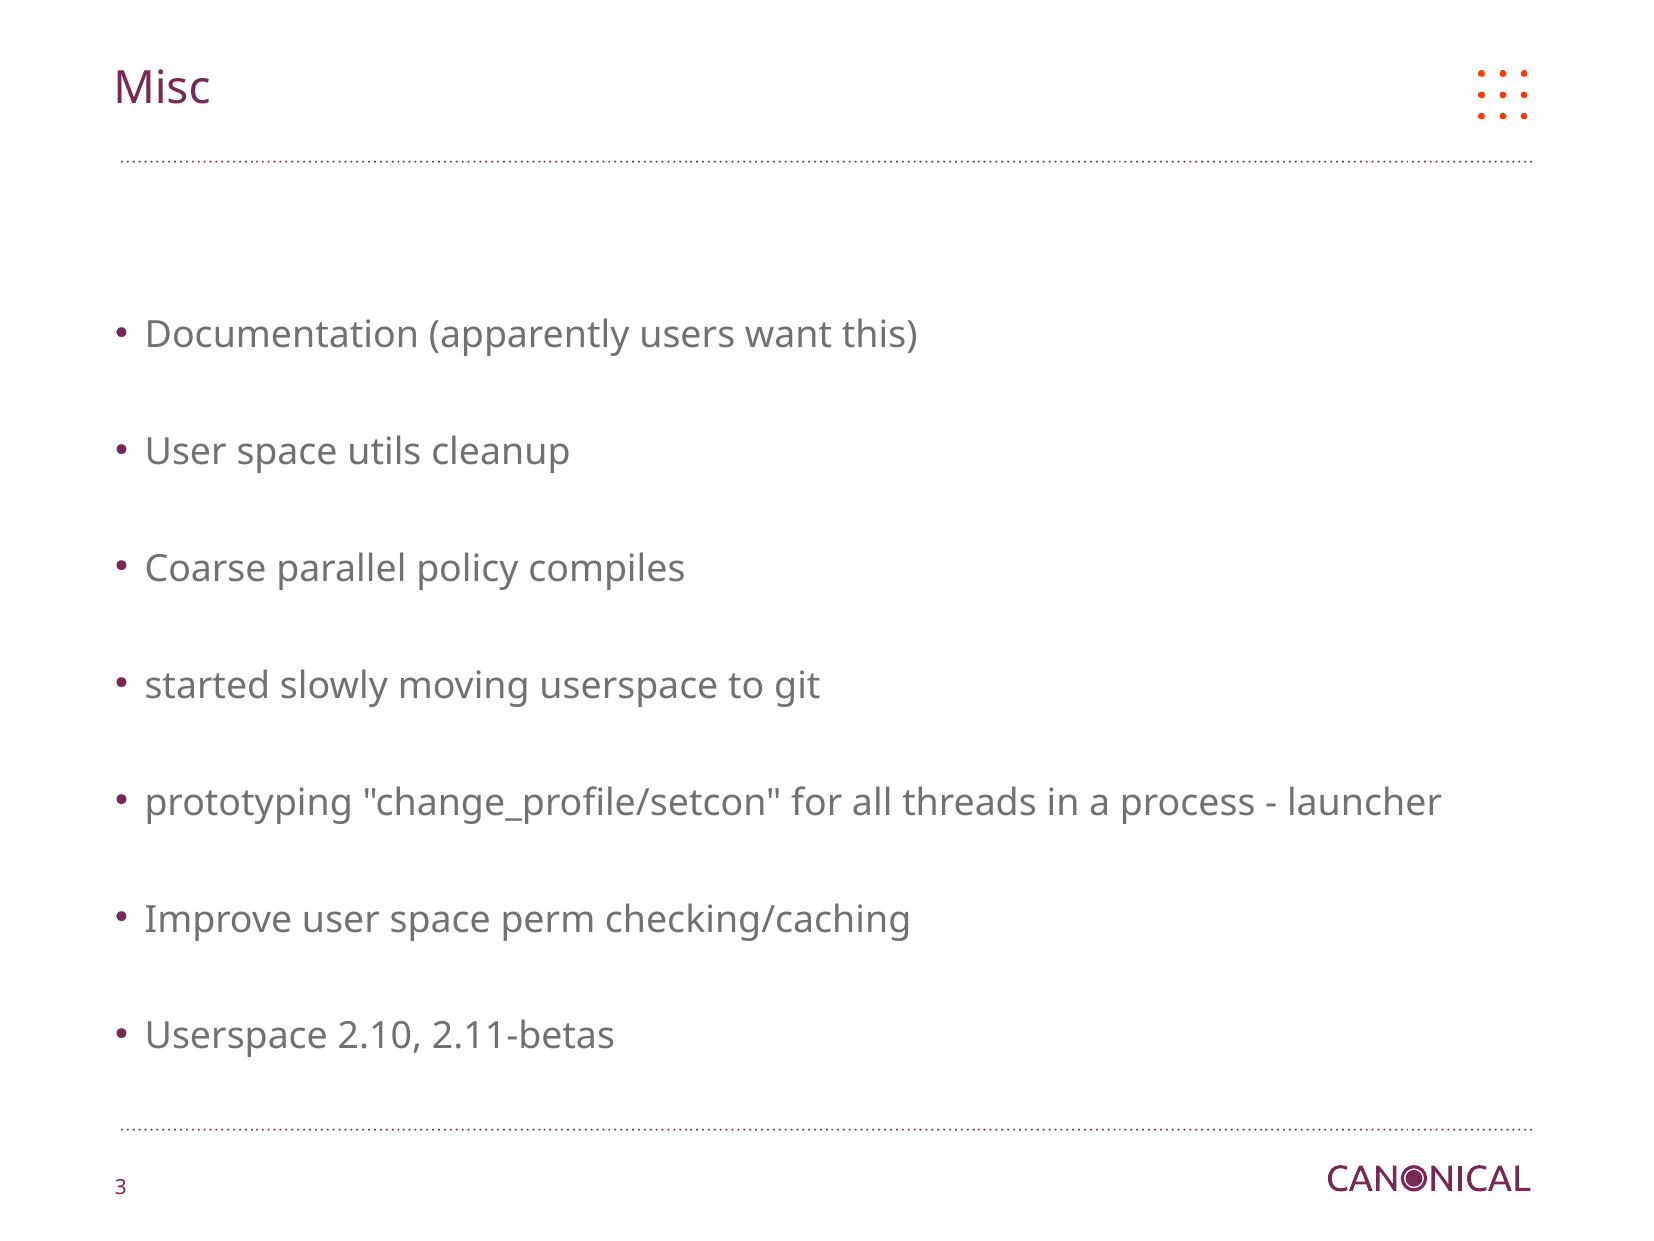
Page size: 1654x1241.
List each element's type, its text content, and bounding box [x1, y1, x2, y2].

title Misc [113, 64, 1382, 107]
list Documentation (apparently users want this) User space utils cleanup Coarse parallel policy compiles started slowly moving userspace to git prototyping "change_profile/setcon" for all threads in a process - launcher Improve user space perm checking/caching Userspace 2.10, 2.11-betas And Lots of bug fixing, and revision of ... [115, 256, 1540, 1090]
picture [111, 159, 1533, 166]
picture [1478, 70, 1527, 119]
picture [111, 1127, 1533, 1134]
